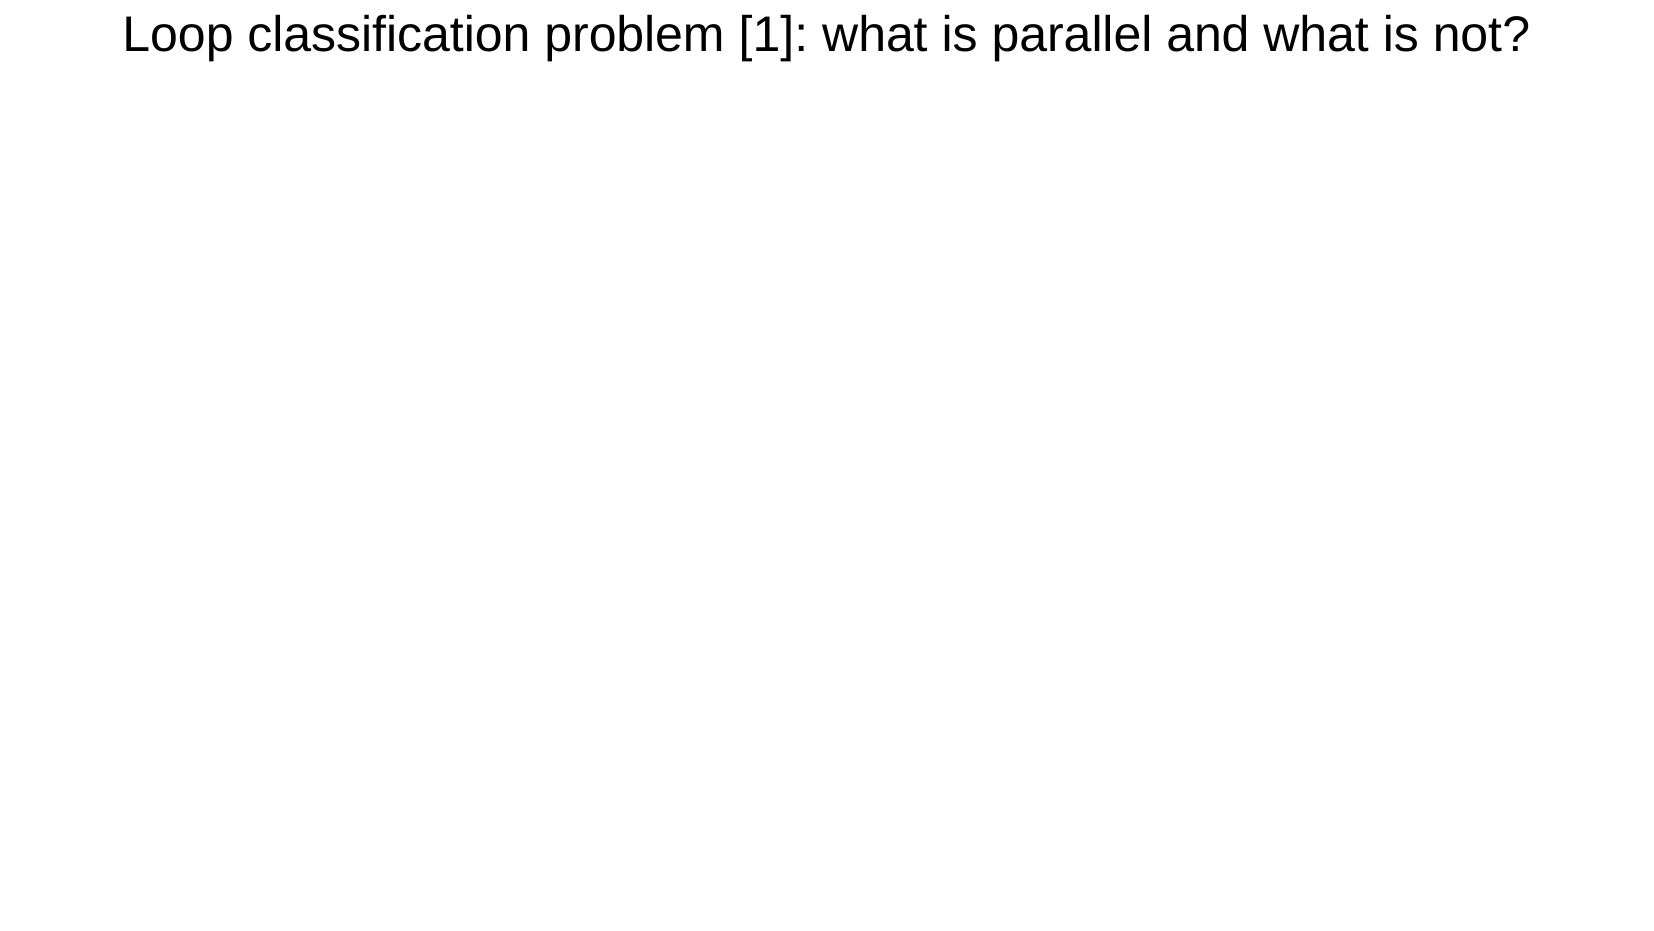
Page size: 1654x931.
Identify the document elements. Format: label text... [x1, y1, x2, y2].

title Loop classification problem [1]: what is parallel and what is not? [0, 0, 1654, 71]
